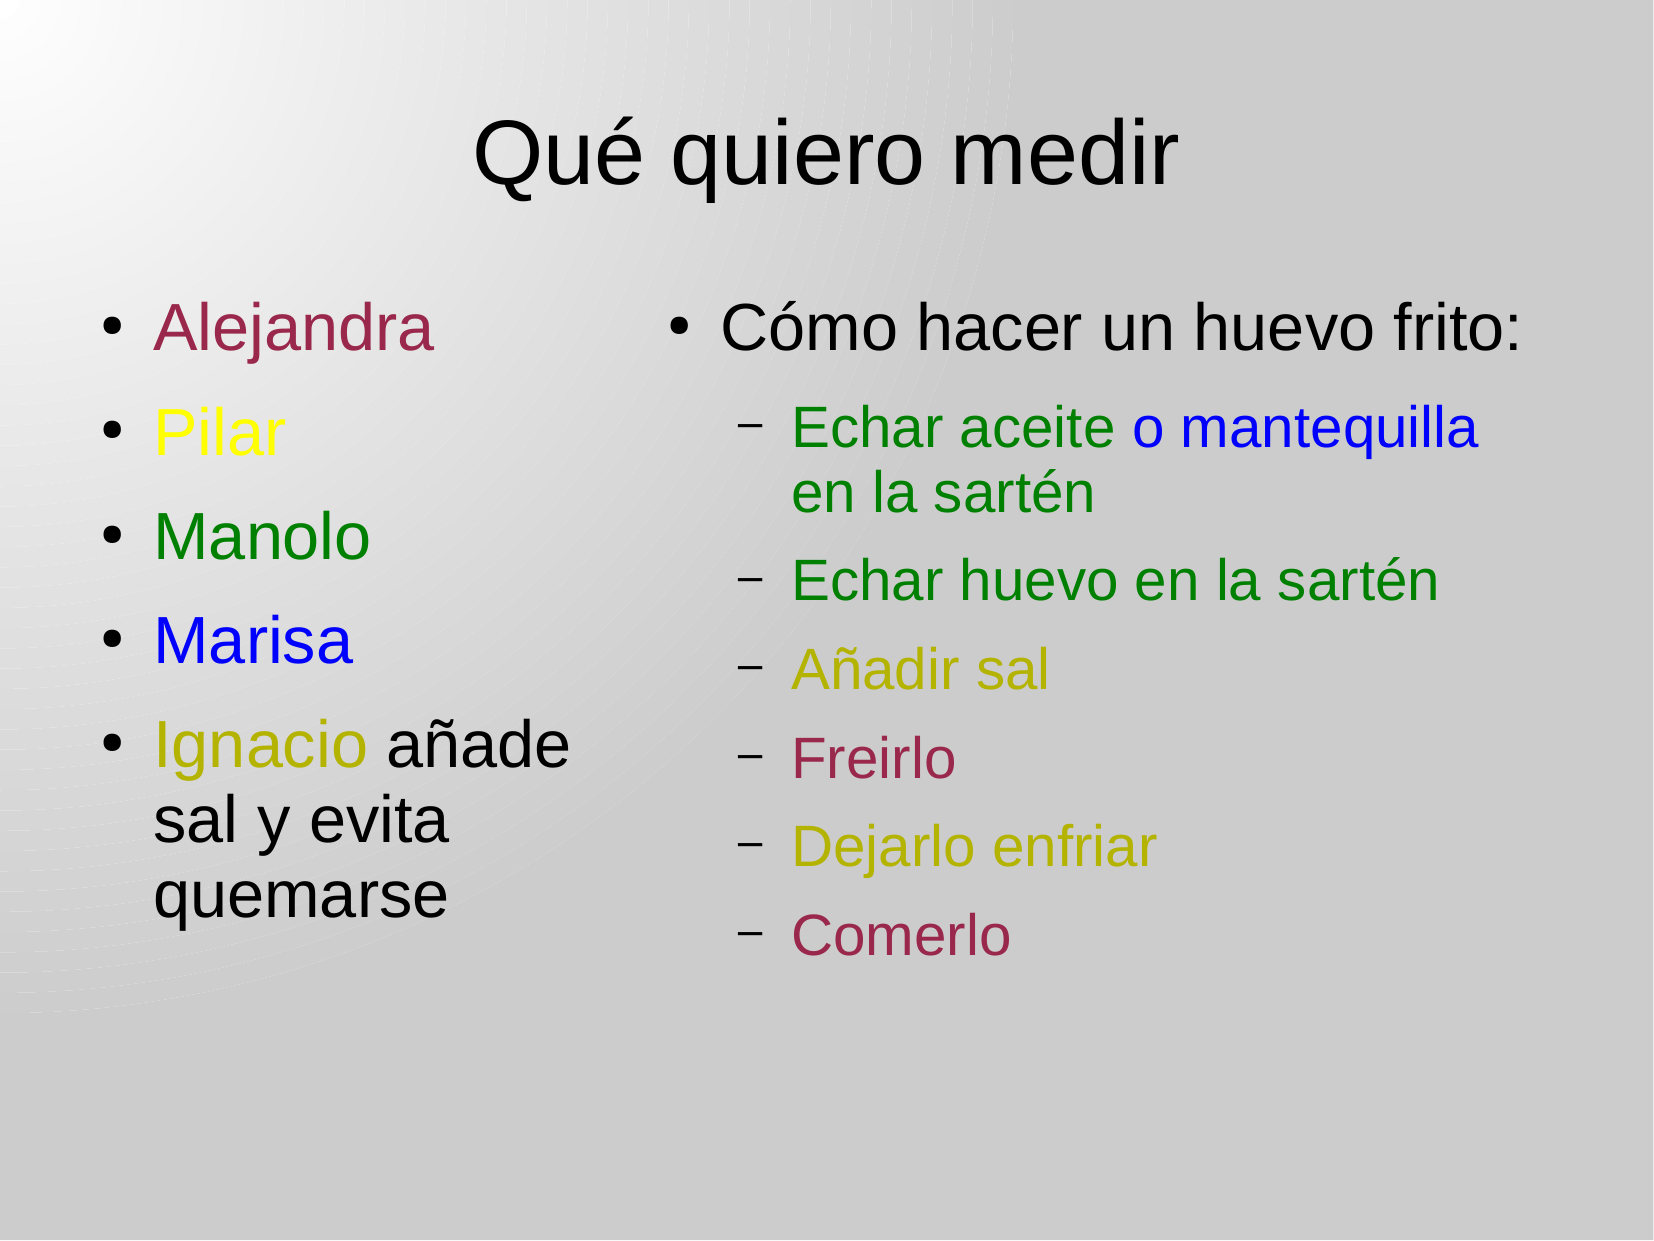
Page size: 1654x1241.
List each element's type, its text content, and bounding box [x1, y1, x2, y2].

list Cómo hacer un huevo frito: Echar aceite o mantequilla en la sartén Echar huevo en la sartén Añadir sal Freirlo Dejarlo enfriar Comerlo [649, 290, 1539, 1109]
list Alejandra Pilar Manolo Marisa Ignacio añade sal y evita quemarse [82, 290, 591, 1109]
title Qué quiero medir [82, 49, 1571, 257]
